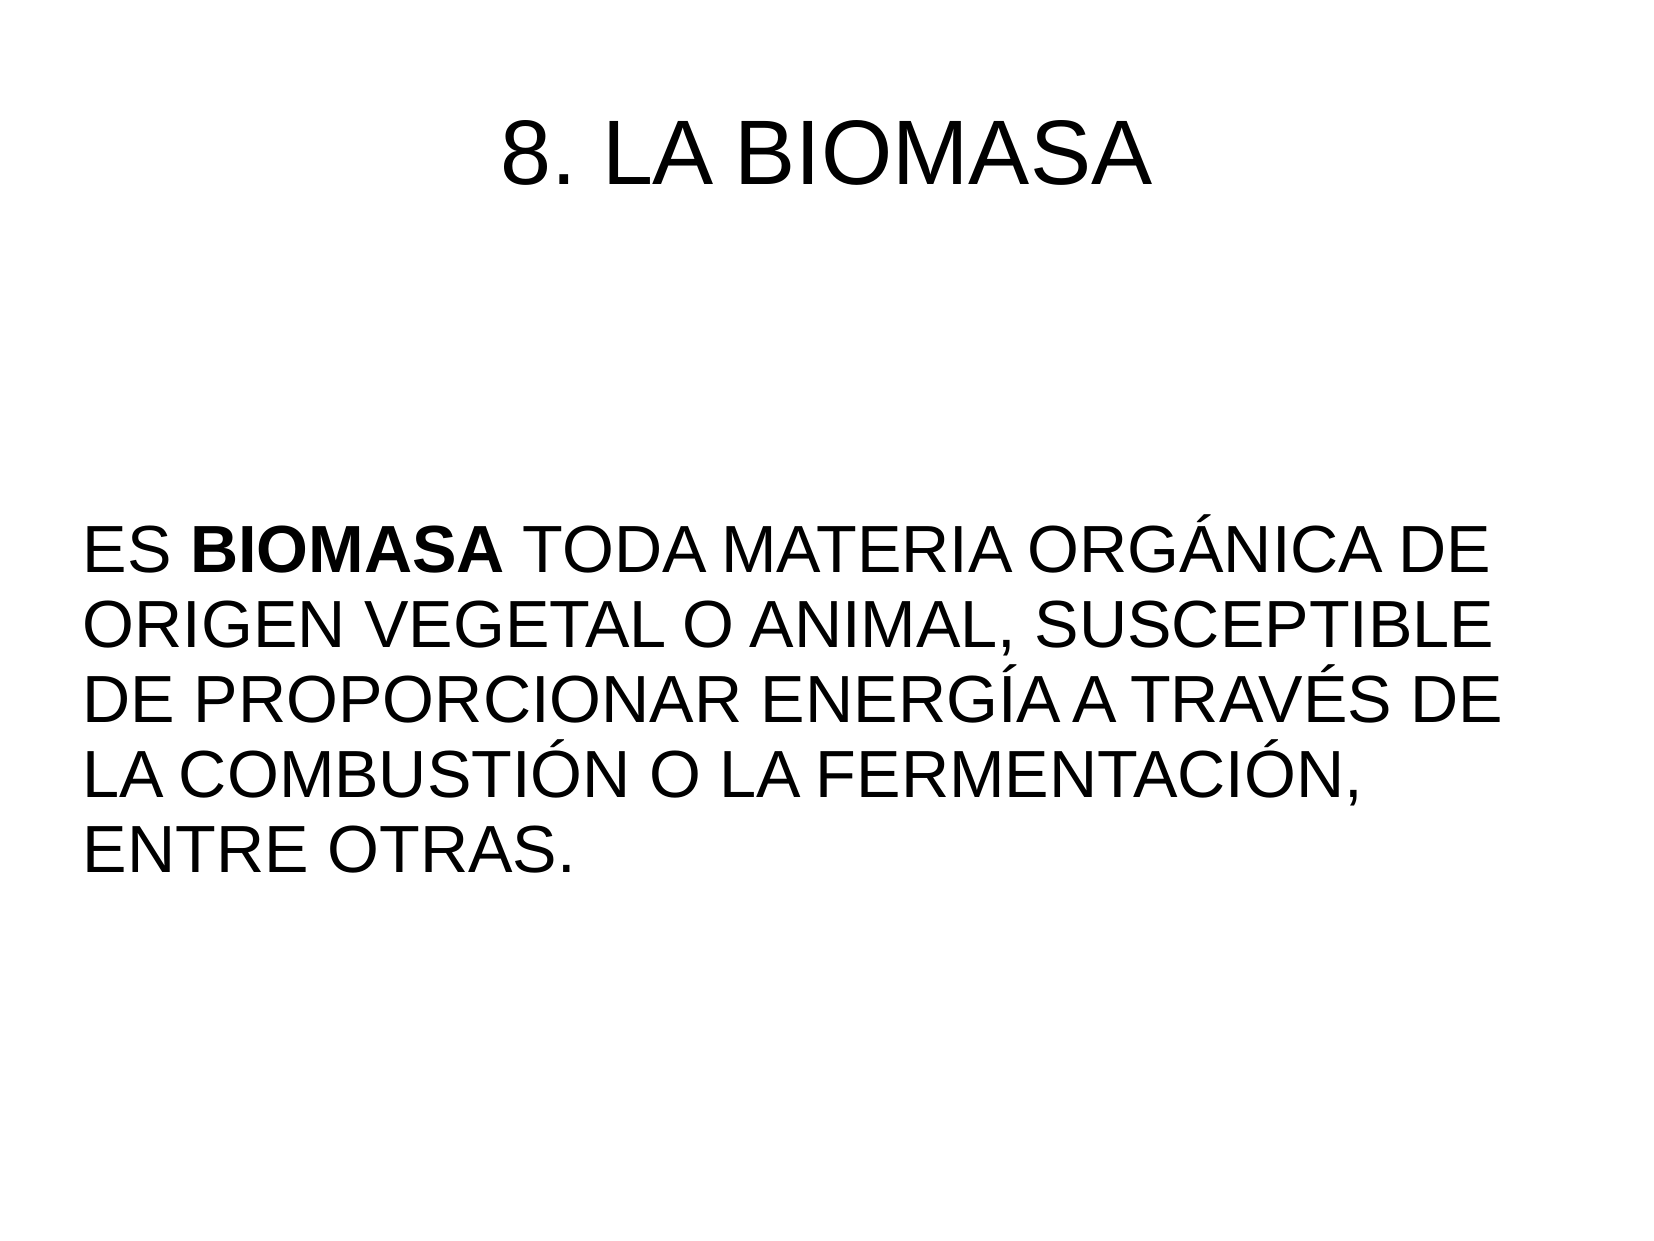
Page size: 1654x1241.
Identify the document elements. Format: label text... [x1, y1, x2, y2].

title 8. LA BIOMASA [82, 49, 1571, 257]
subtitle ES BIOMASA TODA MATERIA ORGÁNICA DE ORIGEN VEGETAL O ANIMAL, SUSCEPTIBLE DE PROPORCIONAR ENERGÍA A TRAVÉS DE LA COMBUSTIÓN O LA FERMENTACIÓN, ENTRE OTRAS. [82, 297, 1571, 1102]
